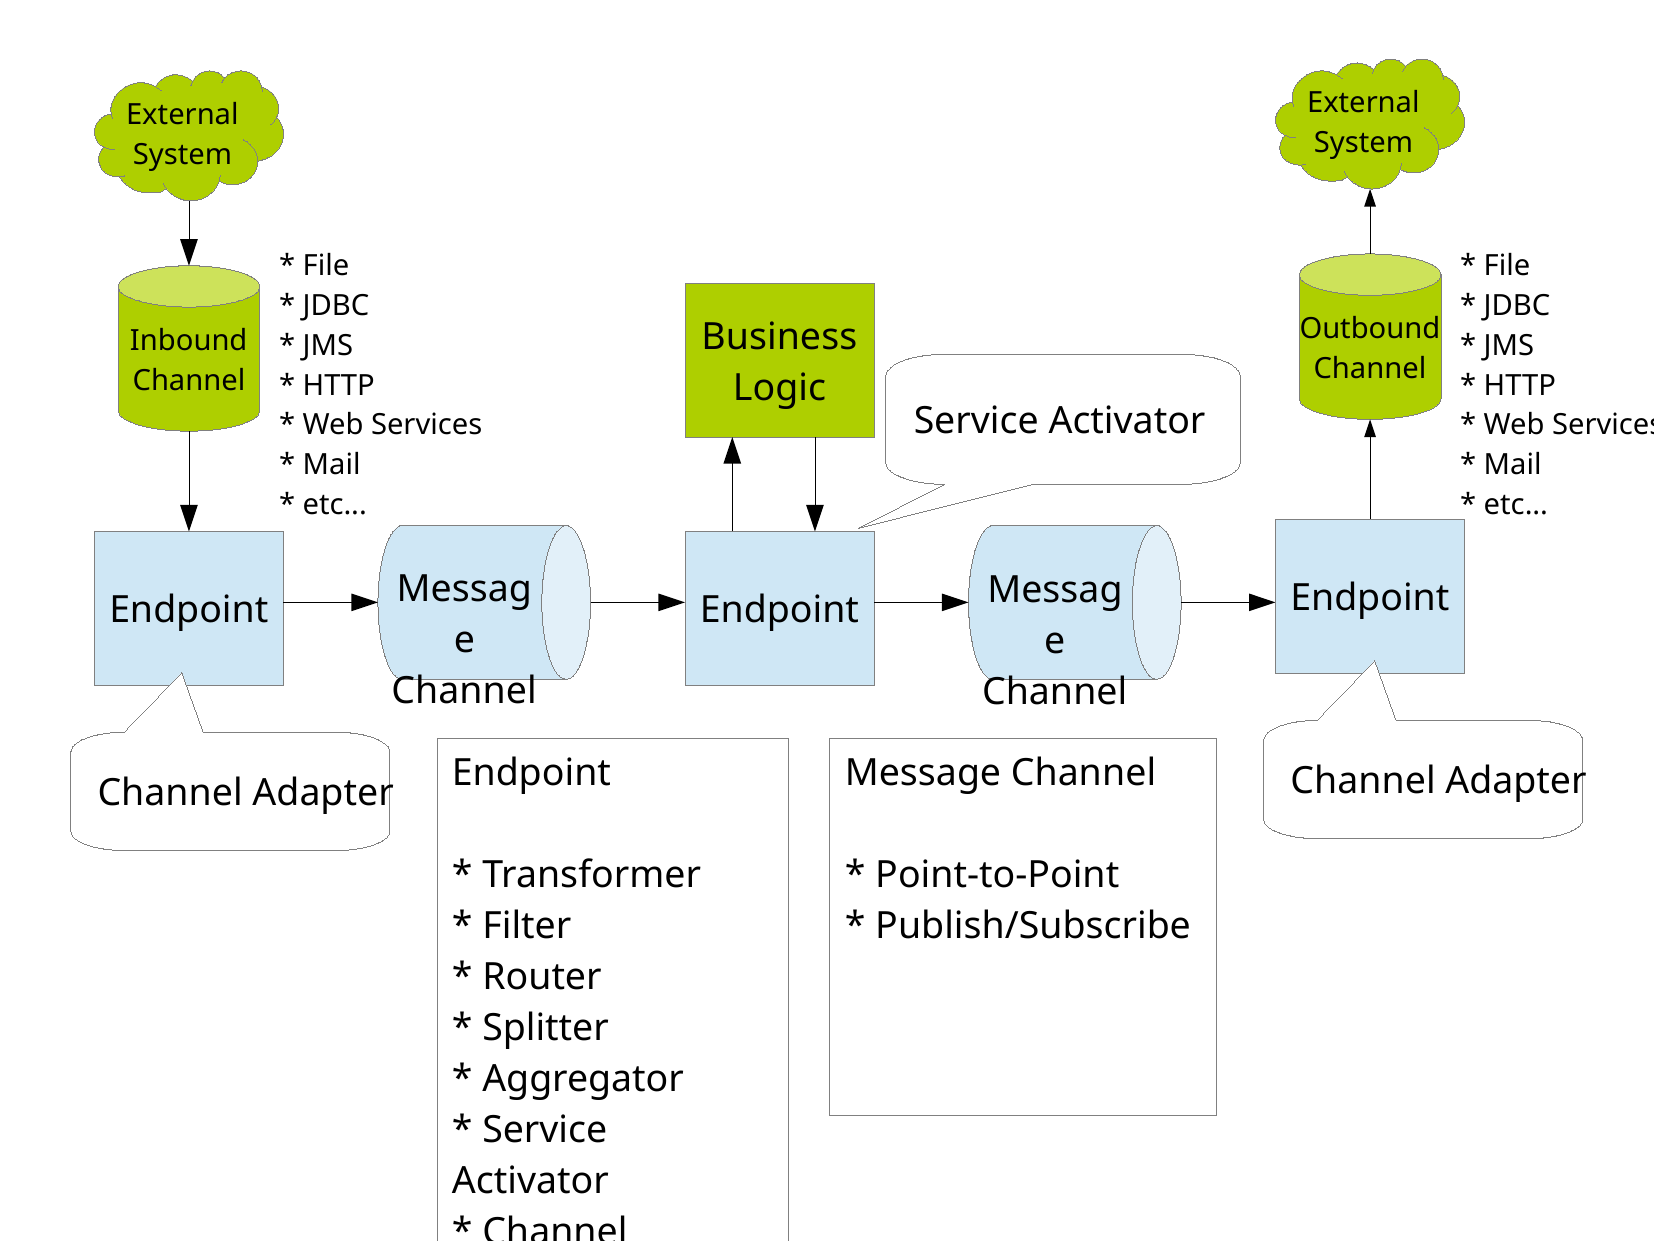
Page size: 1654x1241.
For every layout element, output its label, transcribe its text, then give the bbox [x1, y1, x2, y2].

text_box Outbound Channel [1299, 275, 1442, 420]
text_box Endpoint [685, 531, 875, 686]
text_box * File * JDBC * JMS * HTTP * Web Services * Mail * etc... [264, 237, 497, 473]
text_box Inbound Channel [118, 289, 260, 432]
text_box [383, 650, 565, 680]
text_box [973, 525, 1154, 555]
text_box Message Channel * Point-to-Point * Publish/Subscribe [829, 738, 1217, 1116]
text_box Endpoint [1275, 519, 1465, 674]
text_box [383, 525, 563, 554]
text_box * File * JDBC * JMS * HTTP * Web Services * Mail * etc... [1445, 237, 1654, 473]
text_box Endpoint * Transformer * Filter * Router * Splitter * Aggregator * Service Activator * Channel Adapter [437, 738, 789, 1116]
text_box Channel Adapter [70, 672, 390, 851]
text_box Channel Adapter [1263, 660, 1583, 839]
text_box Business Logic [685, 283, 875, 438]
text_box External System [94, 70, 284, 201]
text_box Message Channel [964, 555, 1146, 651]
text_box External System [1275, 59, 1465, 190]
text_box [974, 651, 1155, 680]
text_box Endpoint [94, 531, 284, 686]
text_box Service Activator [858, 354, 1241, 529]
text_box Message Channel [373, 554, 556, 650]
